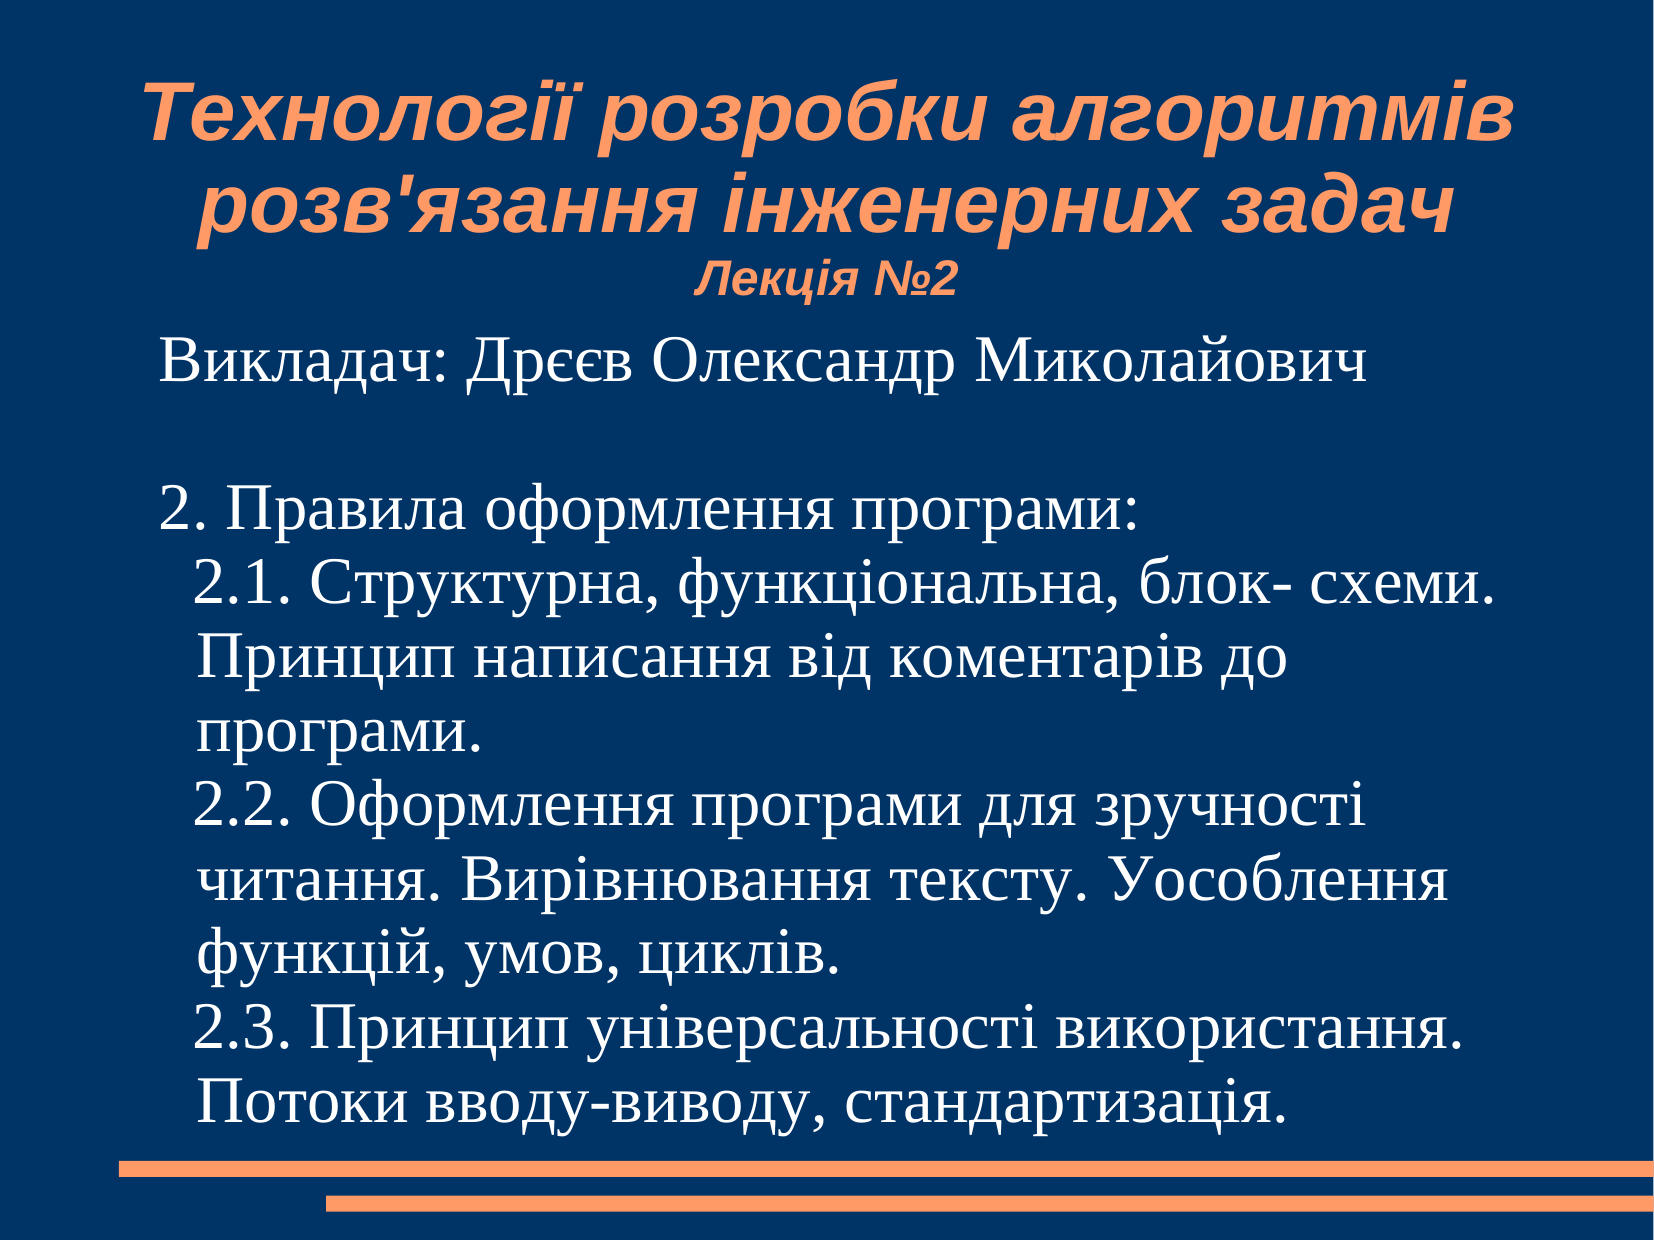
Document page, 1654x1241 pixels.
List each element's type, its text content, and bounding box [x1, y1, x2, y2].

title Технології розробки алгоритмів розв'язання інженерних задач Лекція №2 [121, 46, 1534, 322]
list Викладач: Дрєєв Олександр Миколайович 2. Правила оформлення програми: 2.1. Структурна, функціональна, блок- схеми. Принцип написання від коментарів до програми. 2.2. Оформлення програми для зручності читання. Вирівнювання тексту. Уособлення функцій, умов, циклів. 2.3. Принцип універсальності використання. Потоки вводу-виводу, стандартизація. [121, 322, 1561, 1137]
